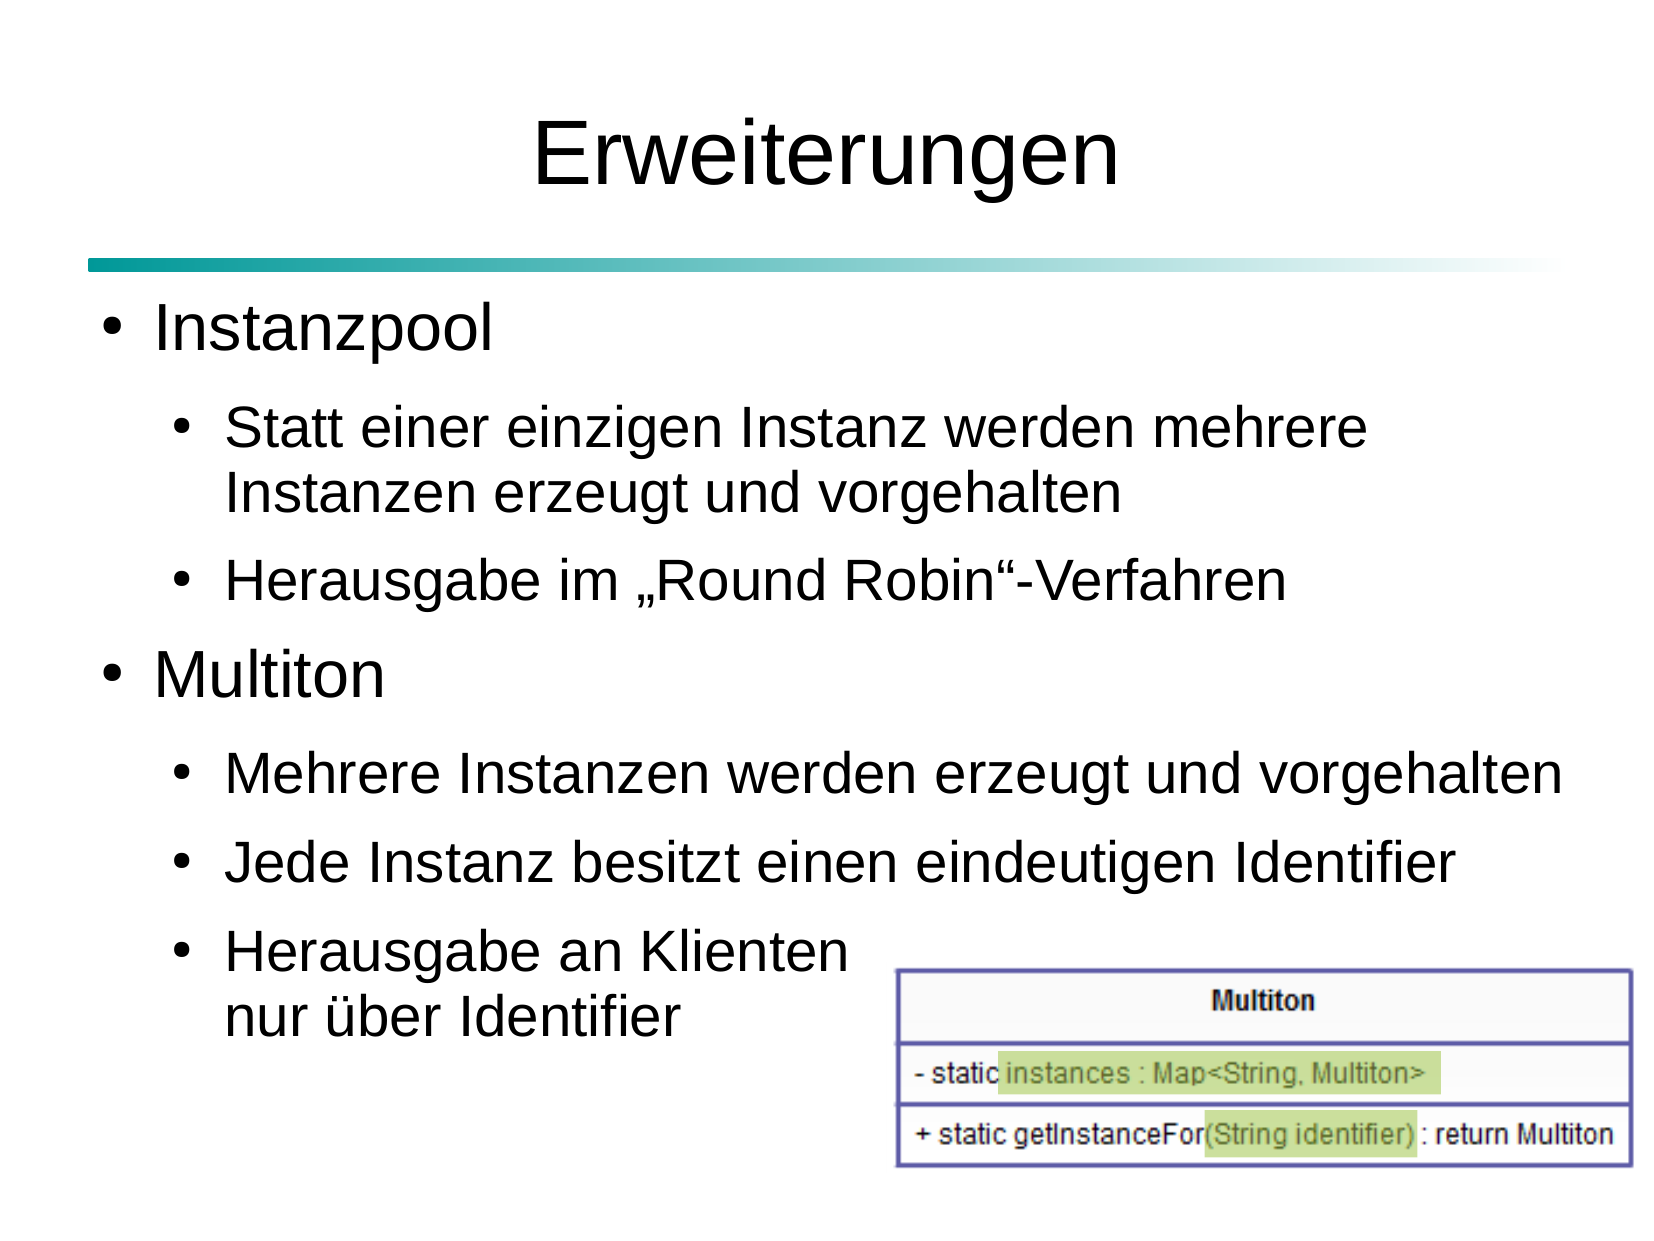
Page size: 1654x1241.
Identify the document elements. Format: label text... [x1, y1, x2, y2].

text_box [998, 1051, 1441, 1095]
picture [885, 962, 1648, 1173]
text_box [1204, 1110, 1418, 1158]
title Erweiterungen [82, 49, 1571, 257]
list Instanzpool Statt einer einzigen Instanz werden mehrere Instanzen erzeugt und vorgehalten Herausgabe im „Round Robin“-Verfahren Multiton Mehrere Instanzen werden erzeugt und vorgehalten Jede Instanz besitzt einen eindeutigen Identifier Herausgabe an Klienten nur über Identifier [82, 290, 1571, 1109]
